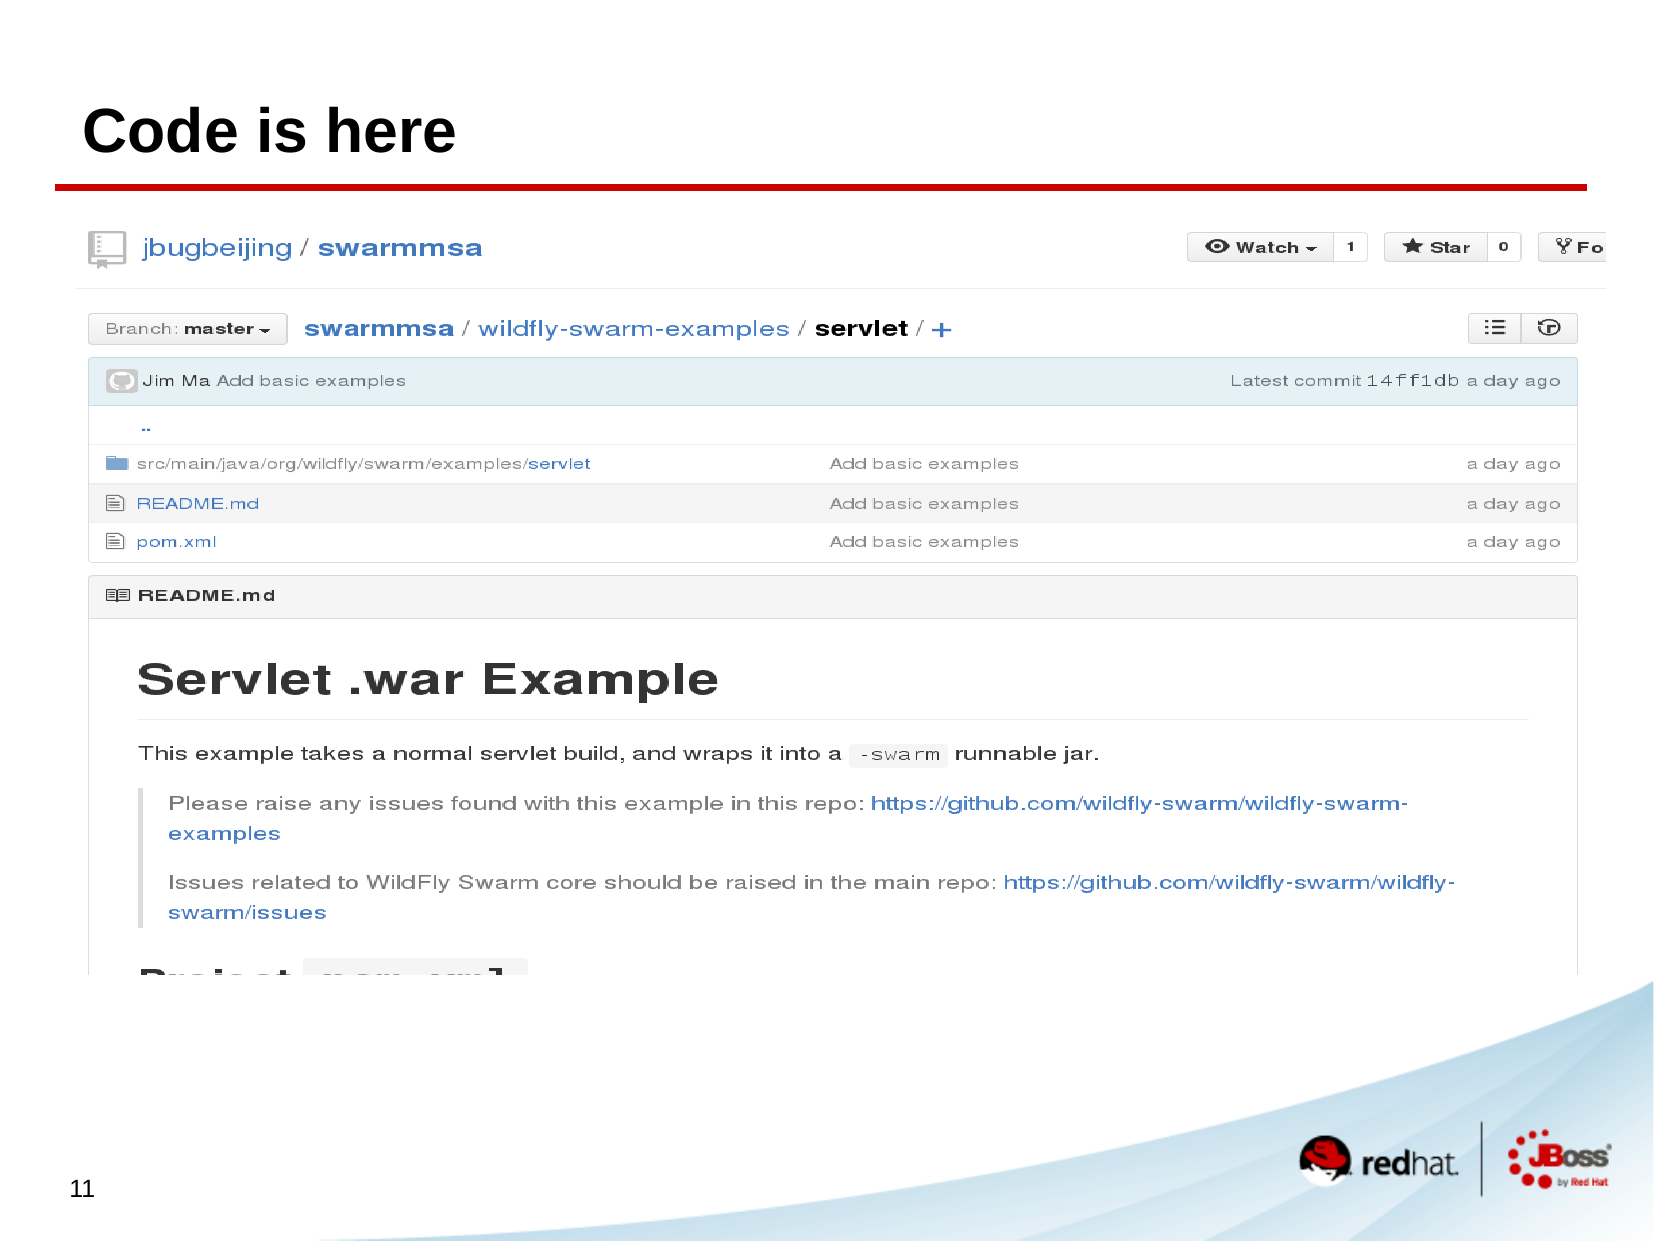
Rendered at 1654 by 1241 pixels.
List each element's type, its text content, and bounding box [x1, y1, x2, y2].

title Code is here [82, 37, 1571, 209]
picture [0, 0, 1654, 1241]
